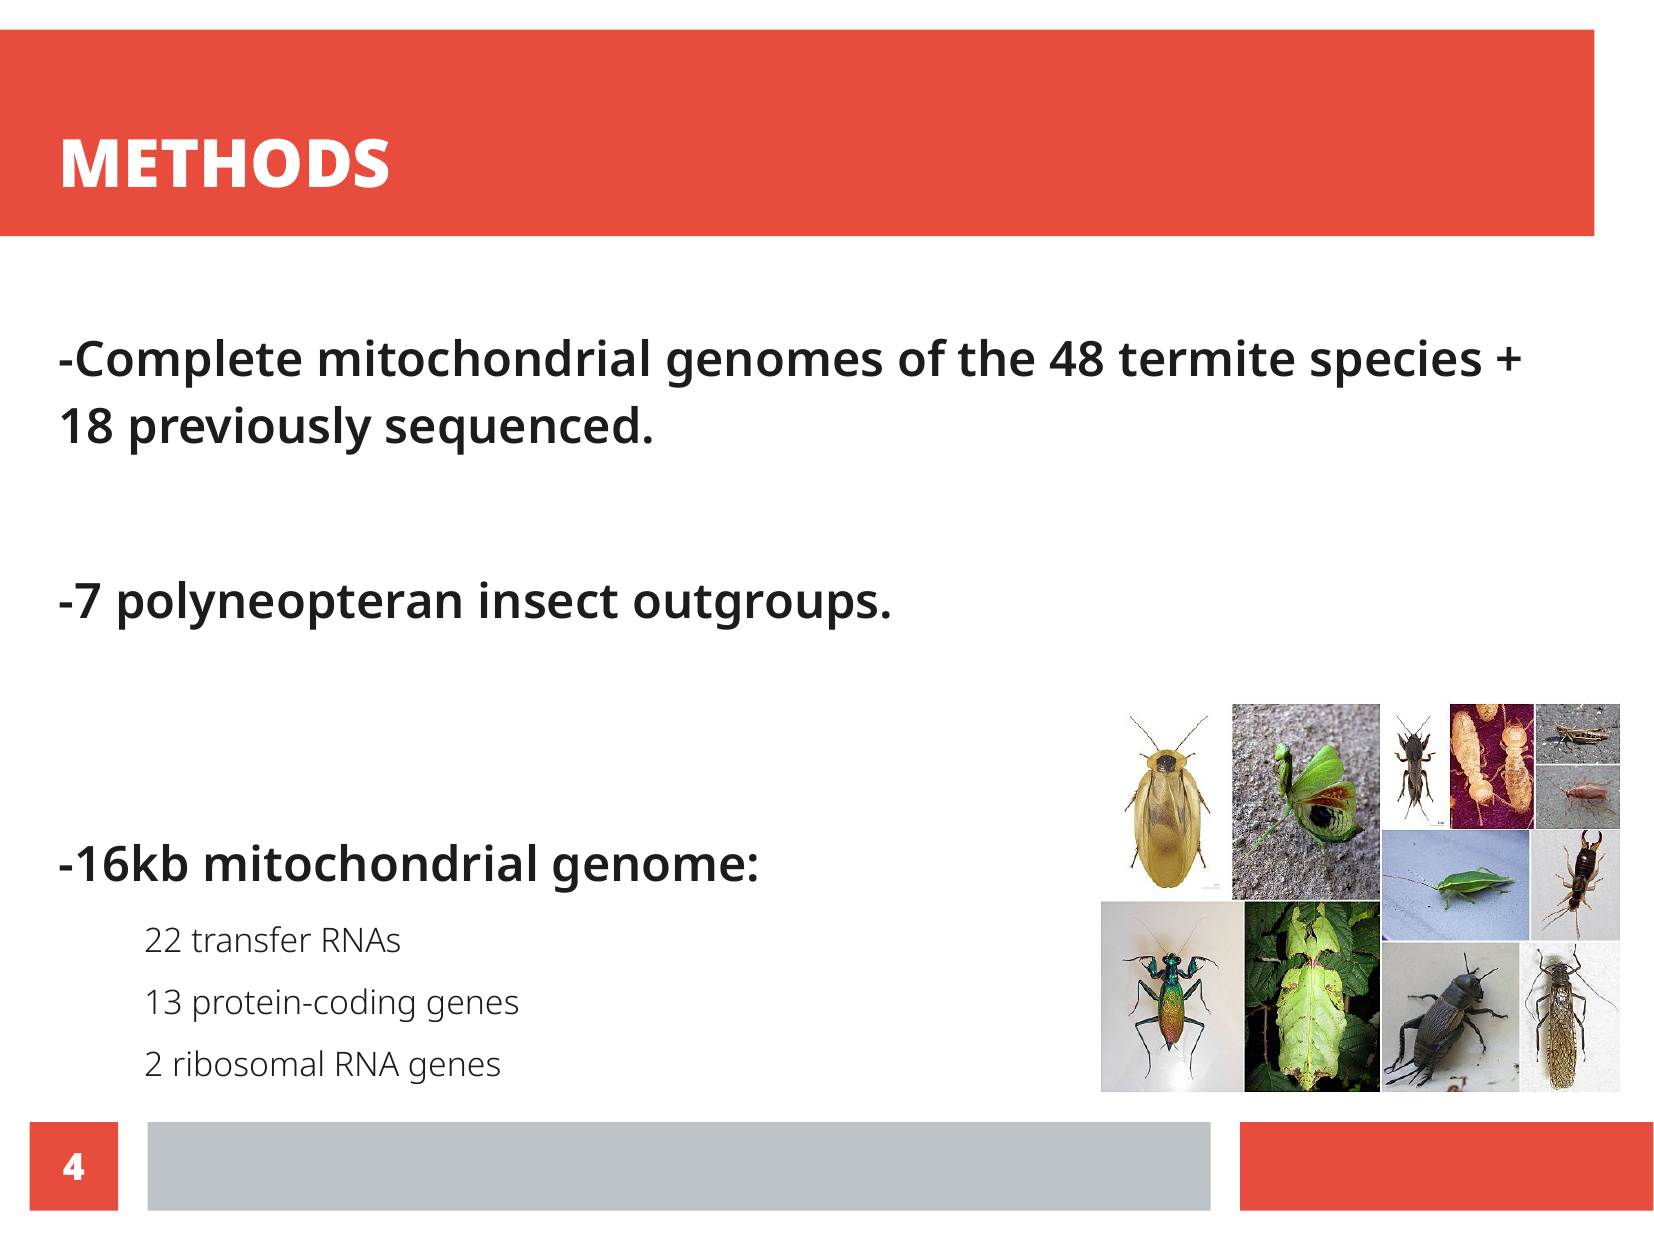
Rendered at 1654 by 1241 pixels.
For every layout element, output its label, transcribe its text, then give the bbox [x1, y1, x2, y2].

title METHODS [59, 59, 1595, 207]
picture [1099, 702, 1621, 1093]
list -Complete mitochondrial genomes of the 48 termite species + 18 previously sequenced. -7 polyneopteran insect outgroups. -16kb mitochondrial genome: 22 transfer RNAs 13 protein-coding genes 2 ribosomal RNA genes [59, 324, 1565, 1093]
